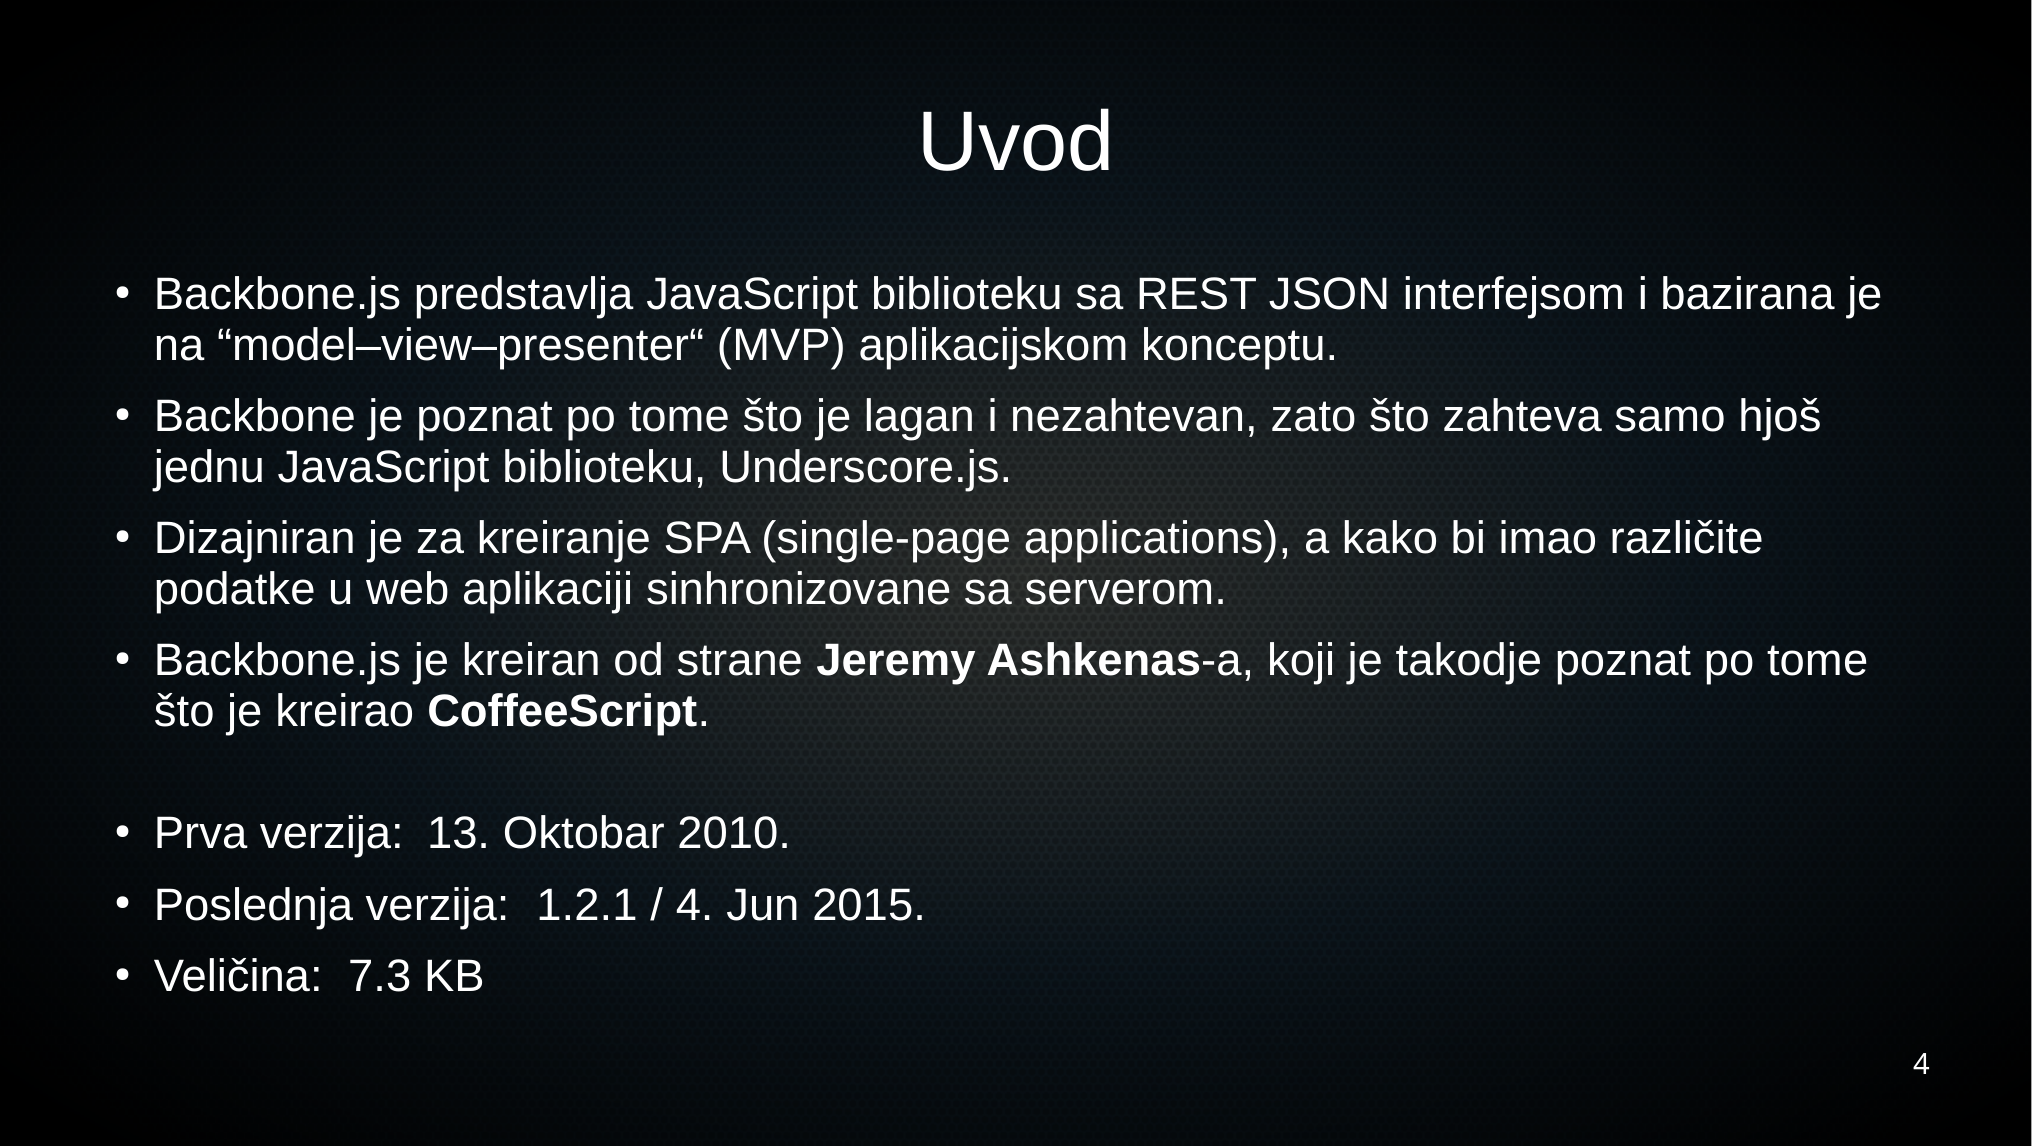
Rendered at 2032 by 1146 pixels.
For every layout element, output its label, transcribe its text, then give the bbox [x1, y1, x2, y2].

list Backbone.js predstavlja JavaScript biblioteku sa REST JSON interfejsom i bazirana je na “model–view–presenter“ (MVP) aplikacijskom konceptu. Backbone je poznat po tome što je lagan i nezahtevan, zato što zahteva samo hjoš jednu JavaScript biblioteku, Underscore.js. Dizajniran je za kreiranje SPA (single-page applications), a kako bi imao različite podatke u web aplikaciji sinhronizovane sa serverom. Backbone.js je kreiran od strane Jeremy Ashkenas-a, koji je takodje poznat po tome što je kreirao CoffeeScript. Prva verzija: 13. Oktobar 2010. Poslednja verzija: 1.2.1 / 4. Jun 2015. Veličina: 7.3 KB [101, 268, 1890, 1004]
picture [0, 0, 2032, 1146]
title Uvod [101, 45, 1930, 237]
